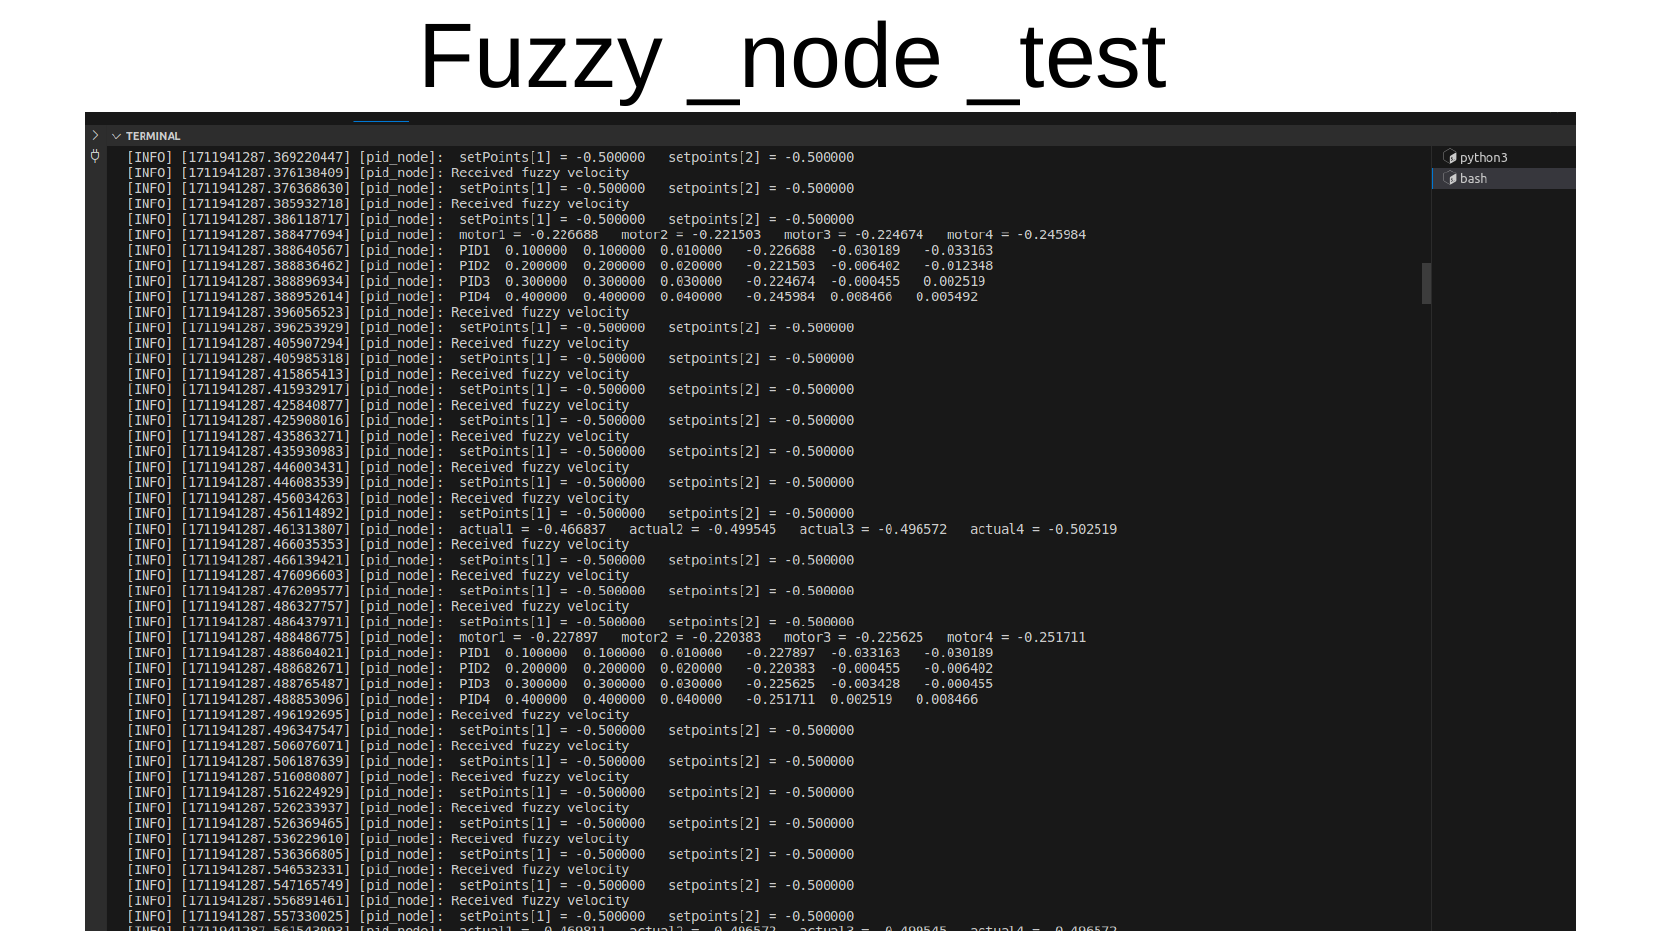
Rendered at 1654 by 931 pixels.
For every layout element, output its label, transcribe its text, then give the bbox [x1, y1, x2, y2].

picture [85, 112, 1576, 931]
title Fuzzy _node _test [112, 4, 1501, 108]
